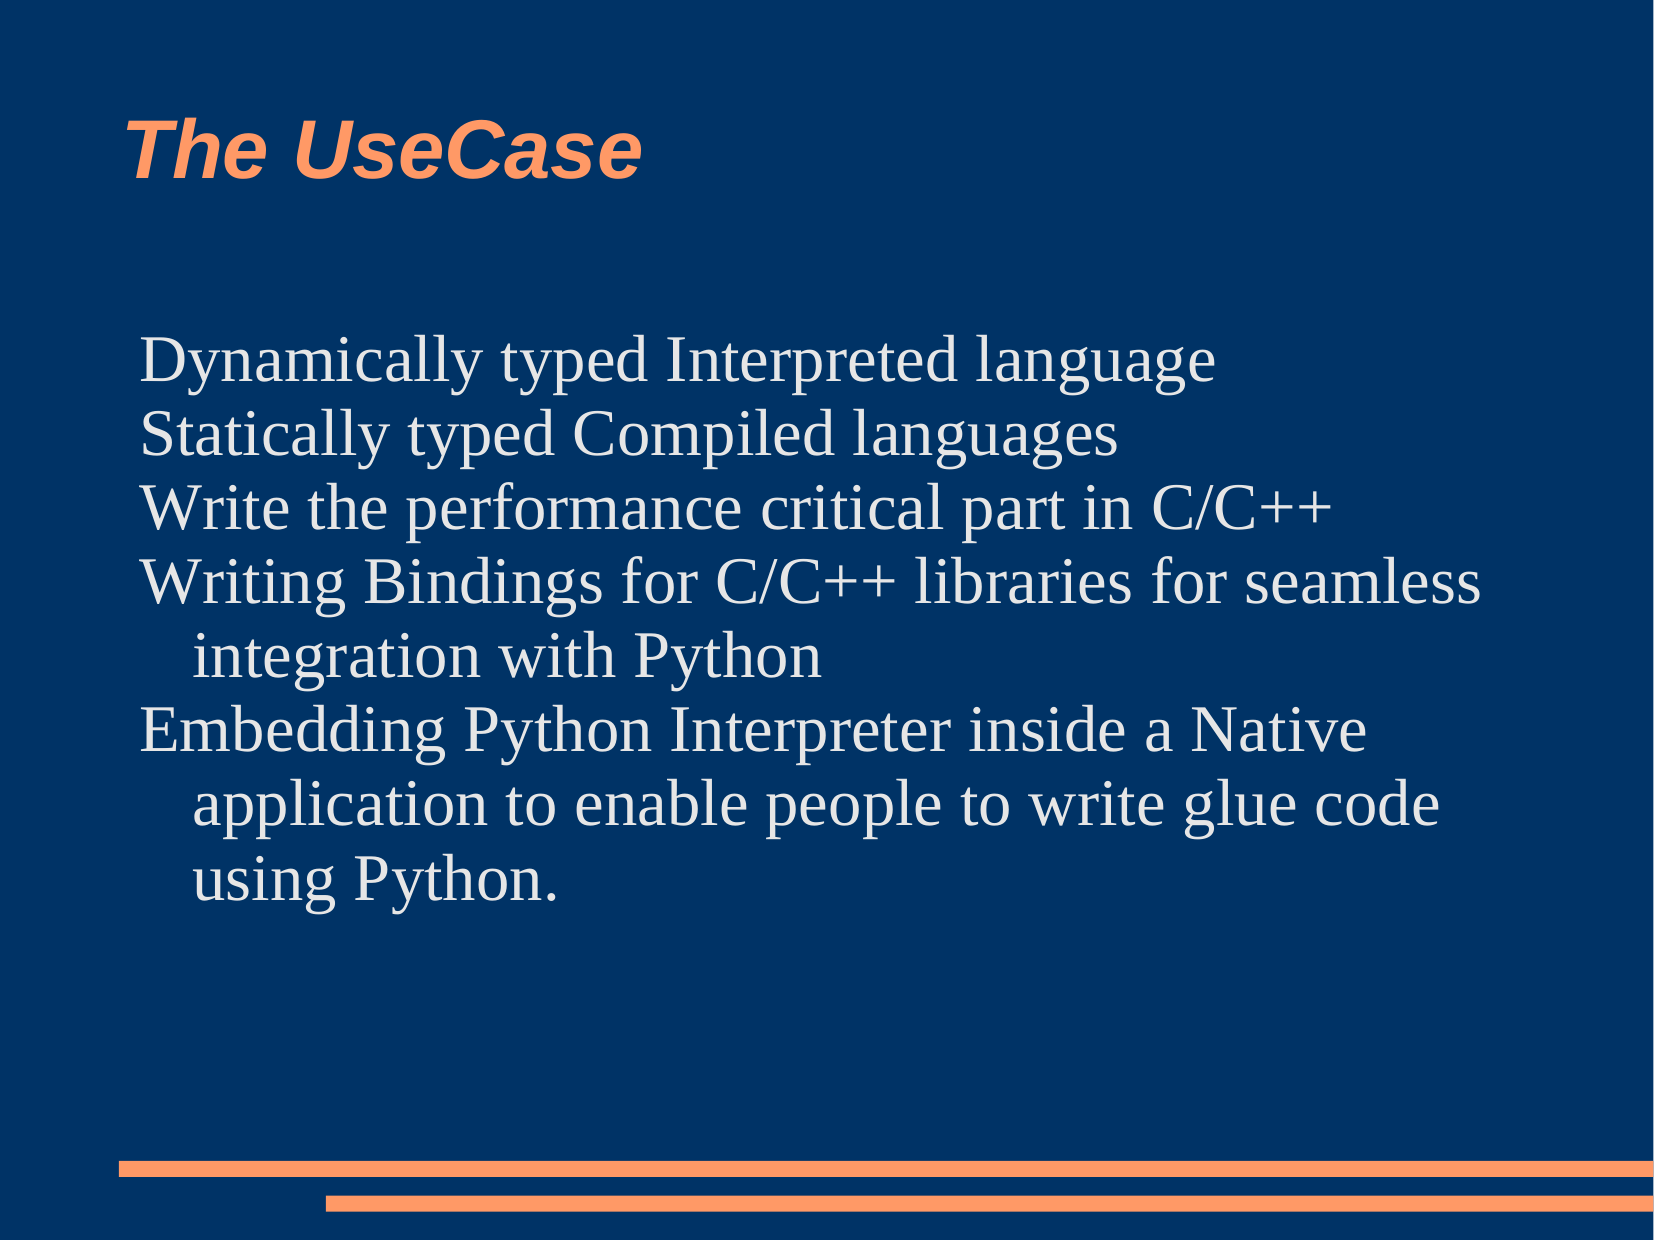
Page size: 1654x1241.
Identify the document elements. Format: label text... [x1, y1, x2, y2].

list Dynamically typed Interpreted language Statically typed Compiled languages Write the performance critical part in C/C++ Writing Bindings for C/C++ libraries for seamless integration with Python Embedding Python Interpreter inside a Native application to enable people to write glue code using Python. [121, 322, 1561, 1133]
title The UseCase [121, 46, 1534, 254]
